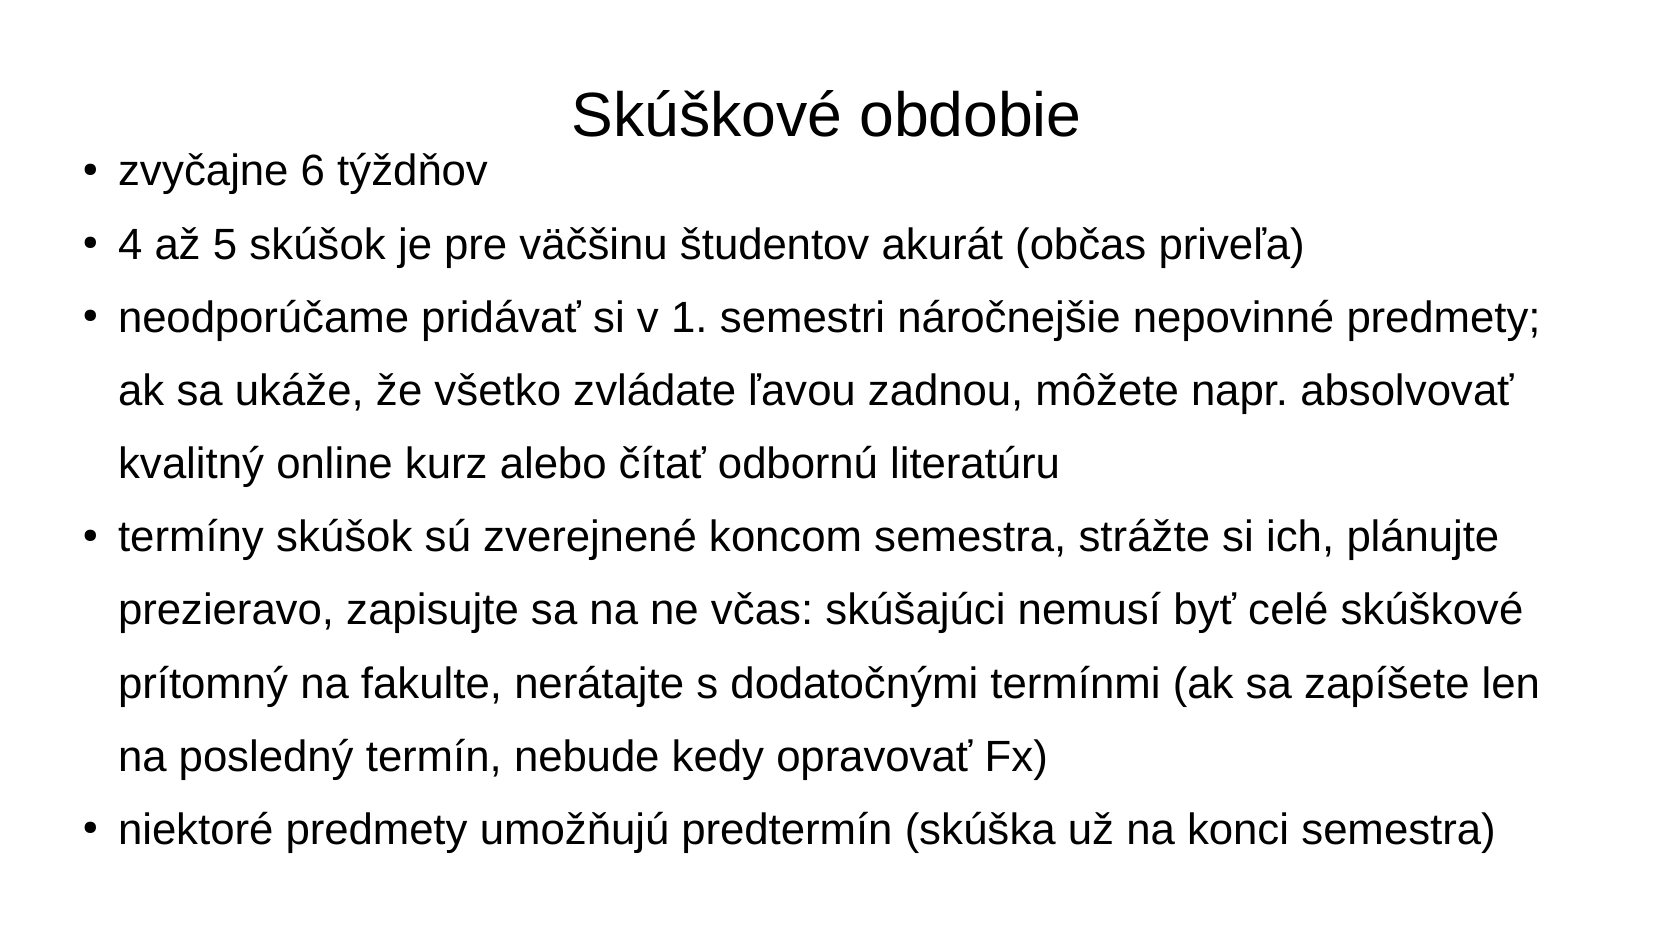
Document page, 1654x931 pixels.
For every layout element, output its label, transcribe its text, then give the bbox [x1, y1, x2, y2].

subtitle zvyčajne 6 týždňov 4 až 5 skúšok je pre väčšinu študentov akurát (občas priveľa) neodporúčame pridávať si v 1. semestri náročnejšie nepovinné predmety; ak sa ukáže, že všetko zvládate ľavou zadnou, môžete napr. absolvovať kvalitný online kurz alebo čítať odbornú literatúru termíny skúšok sú zverejnené koncom semestra, strážte si ich, plánujte prezieravo, zapisujte sa na ne včas: skúšajúci nemusí byť celé skúškové prítomný na fakulte, nerátajte s dodatočnými termínmi (ak sa zapíšete len na posledný termín, nebude kedy opravovať Fx) niektoré predmety umožňujú predtermín (skúška už na konci semestra) [82, 193, 1571, 854]
title Skúškové obdobie [82, 37, 1571, 193]
